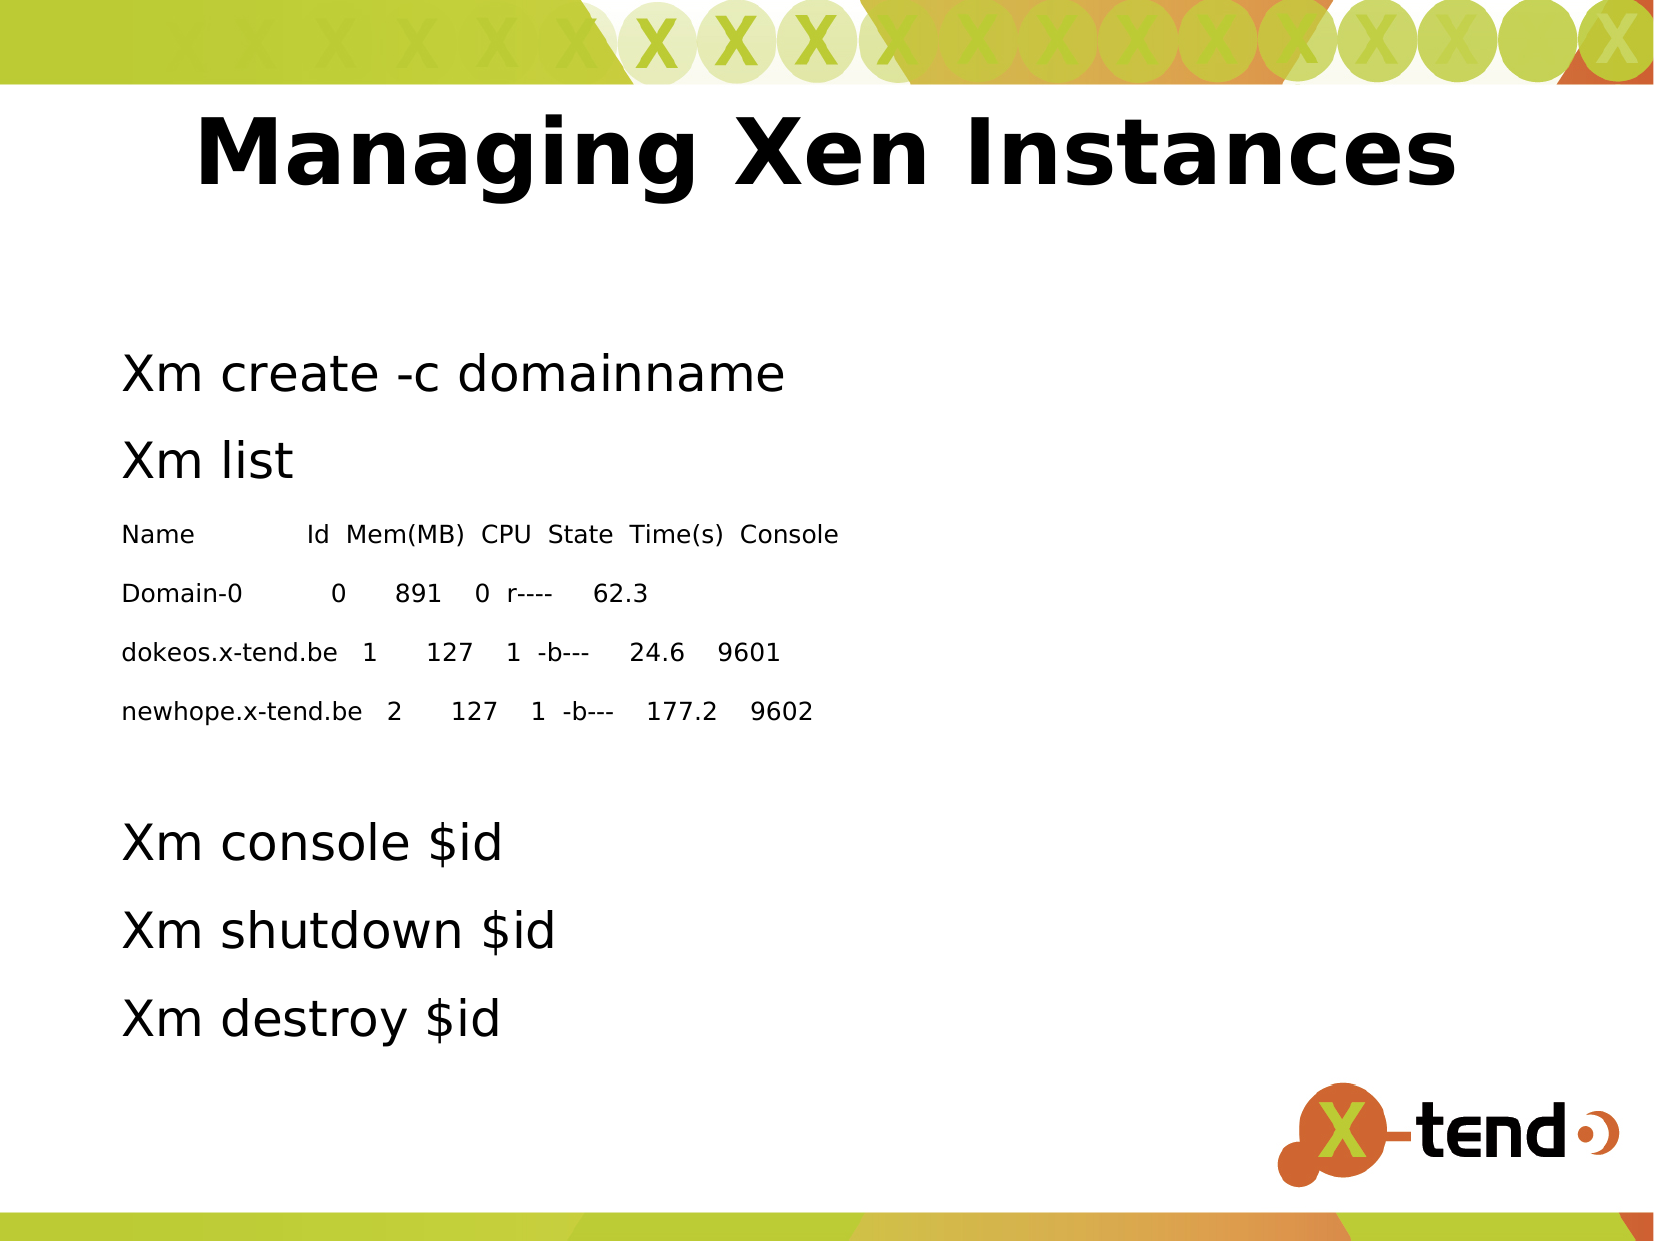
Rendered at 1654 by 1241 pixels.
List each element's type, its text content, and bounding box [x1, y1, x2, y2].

list Xm create -c domainname Xm list Name Id Mem(MB) CPU State Time(s) Console Domain-0 0 891 0 r---- 62.3 dokeos.x-tend.be 1 127 1 -b--- 24.6 9601 newhope.x-tend.be 2 127 1 -b--- 177.2 9602 Xm console $id Xm shutdown $id Xm destroy $id [121, 344, 1534, 1127]
title Managing Xen Instances [82, 49, 1571, 257]
picture [0, 0, 1654, 1241]
